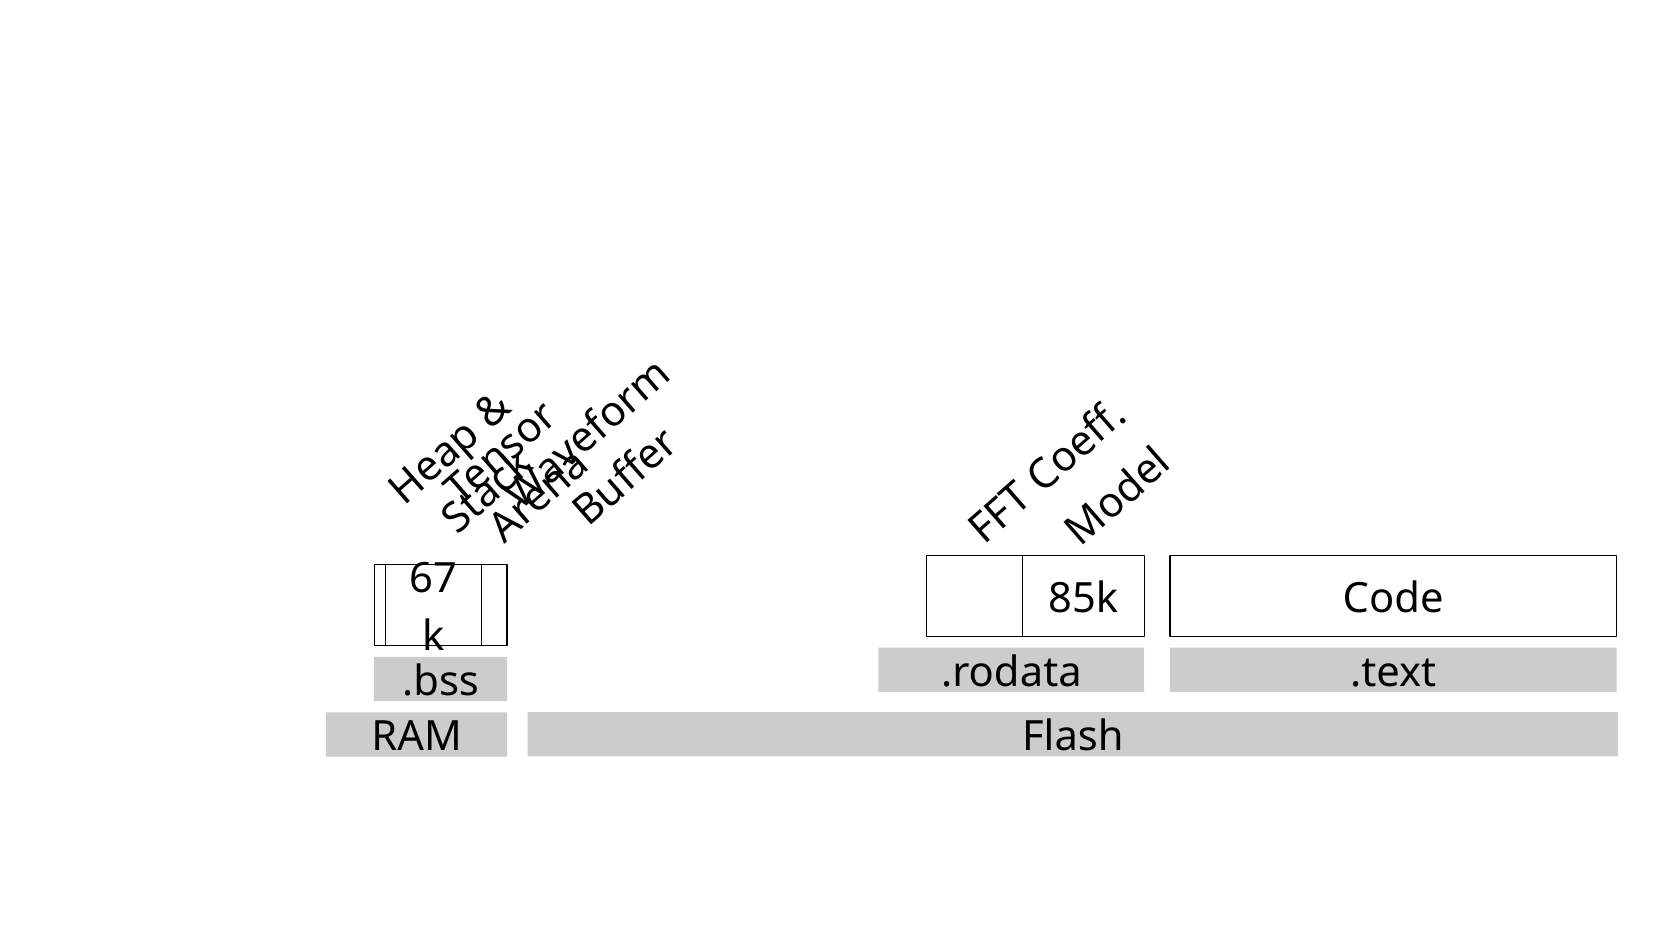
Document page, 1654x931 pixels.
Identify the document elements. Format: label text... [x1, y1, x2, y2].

text_box .bss [374, 656, 508, 702]
text_box 85k [1022, 555, 1145, 637]
text_box .rodata [878, 647, 1145, 692]
text_box FFT Coeff. [906, 339, 1185, 600]
text_box Heap & Stack [340, 352, 594, 583]
text_box RAM [326, 712, 508, 757]
text_box 67k [385, 564, 481, 646]
text_box .text [1169, 647, 1617, 692]
text_box Flash [527, 712, 1619, 757]
text_box Model [1040, 424, 1211, 585]
text_box Tensor Arena [406, 357, 644, 587]
text_box Code [1169, 555, 1617, 637]
text_box Waveform Buffer [458, 298, 773, 609]
text_box 67k [415, 577, 427, 589]
